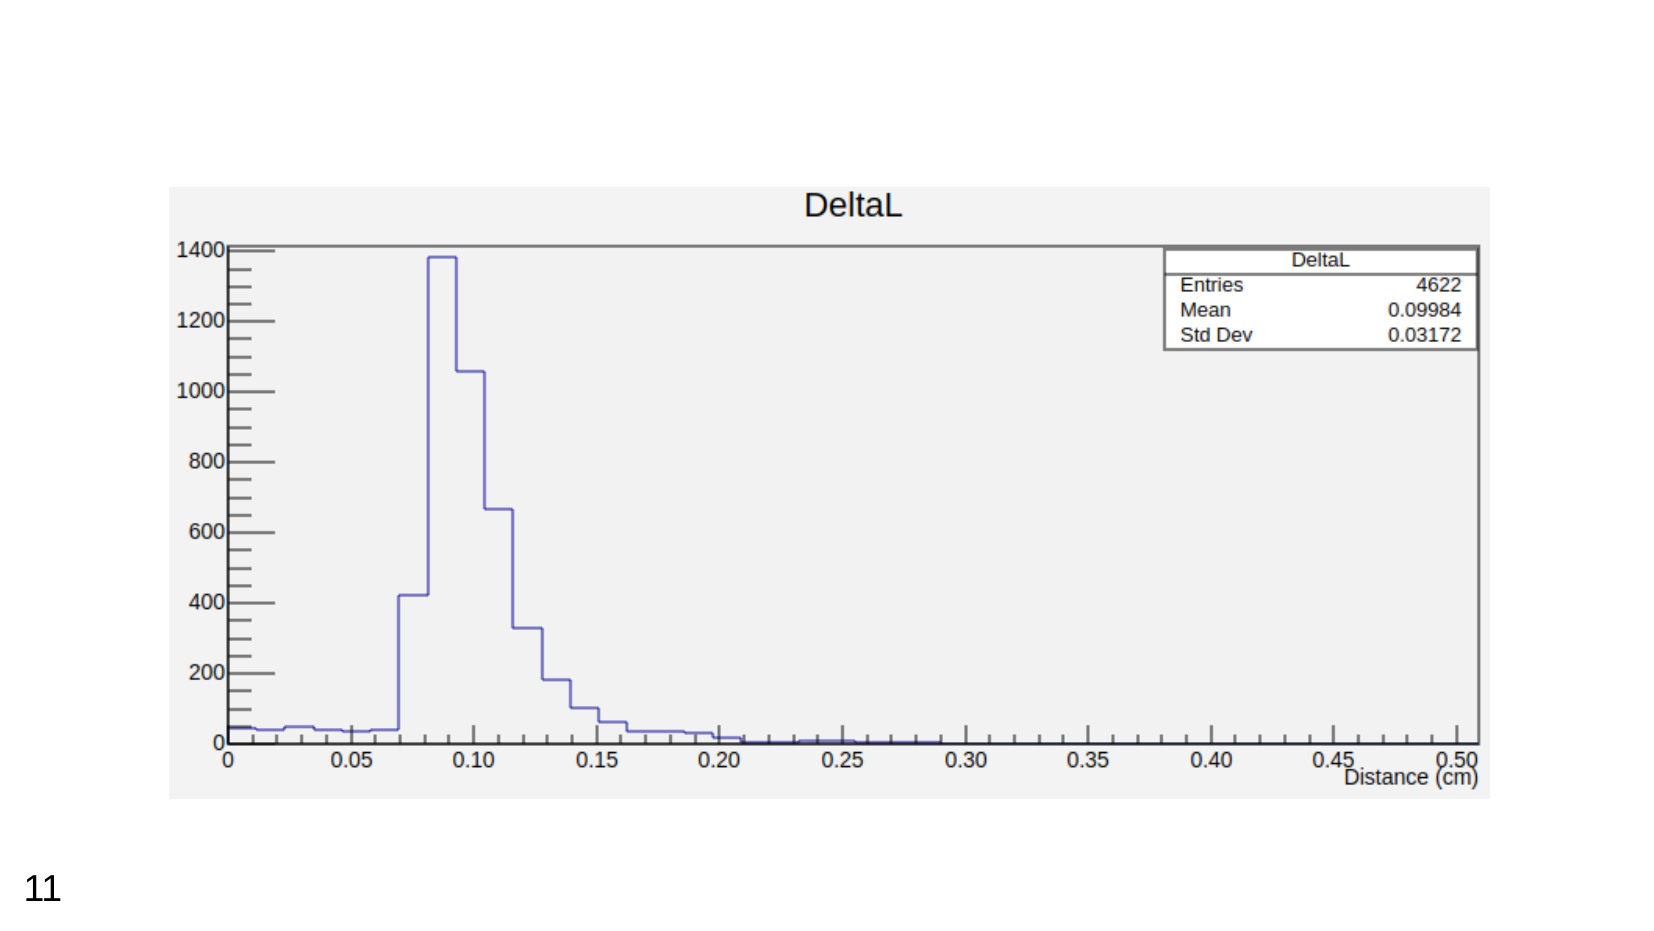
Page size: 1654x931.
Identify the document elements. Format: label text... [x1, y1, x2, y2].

text_box <number> [8, 860, 638, 931]
picture [169, 187, 1490, 799]
